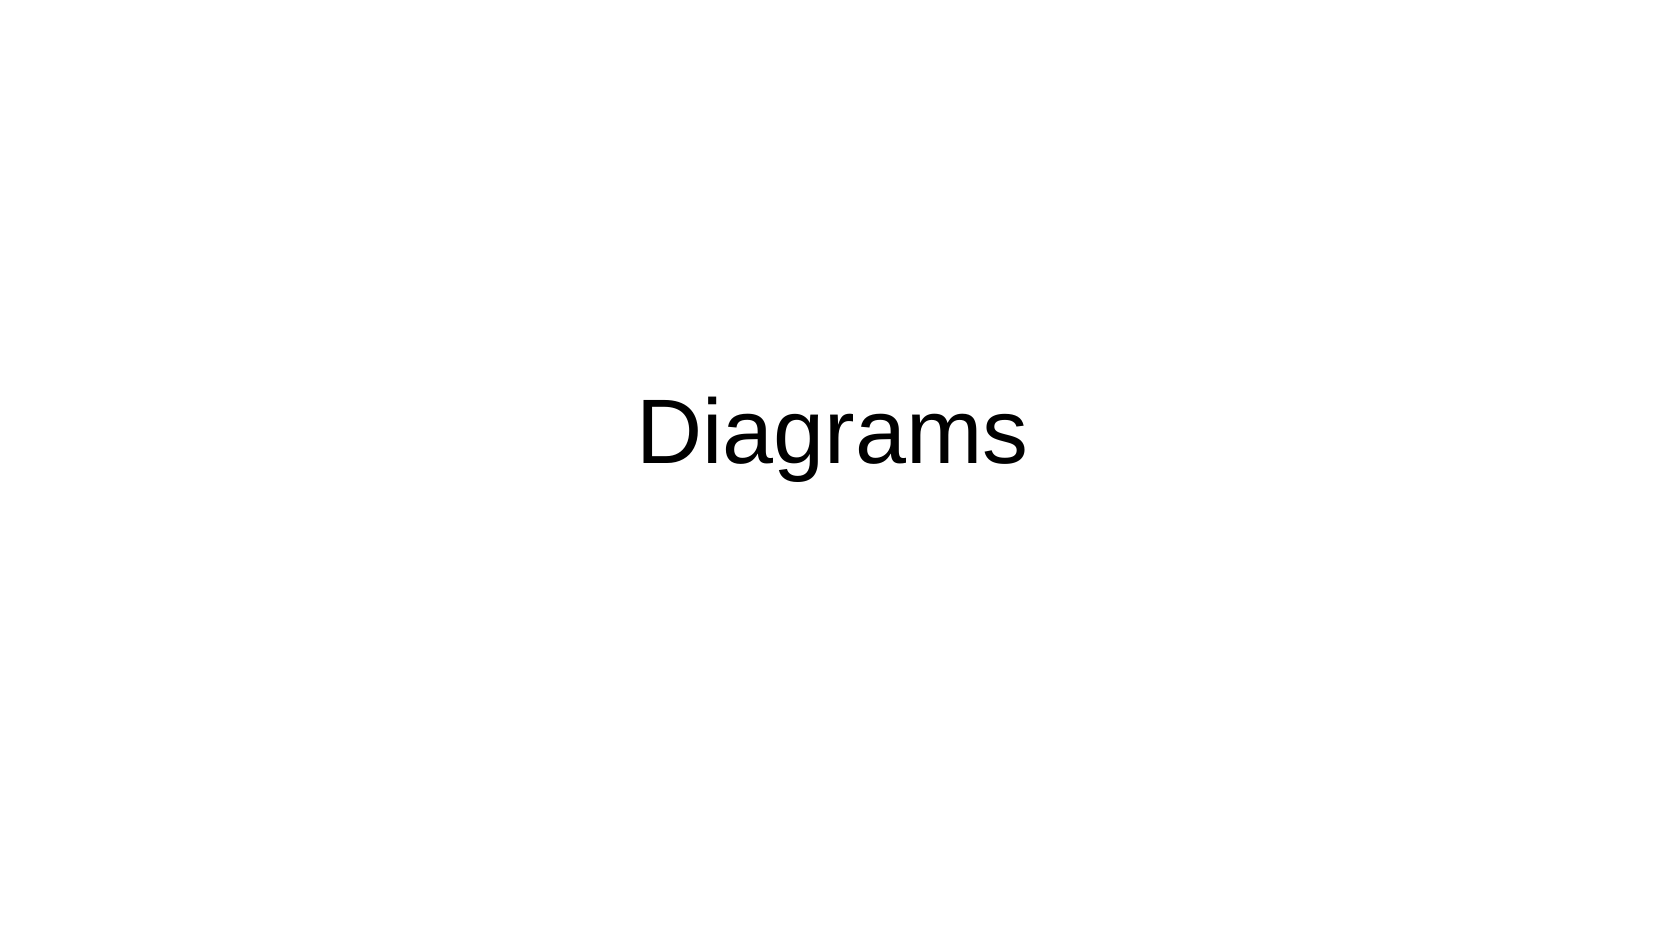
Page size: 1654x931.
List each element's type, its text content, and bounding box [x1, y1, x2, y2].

title Diagrams [88, 354, 1577, 510]
